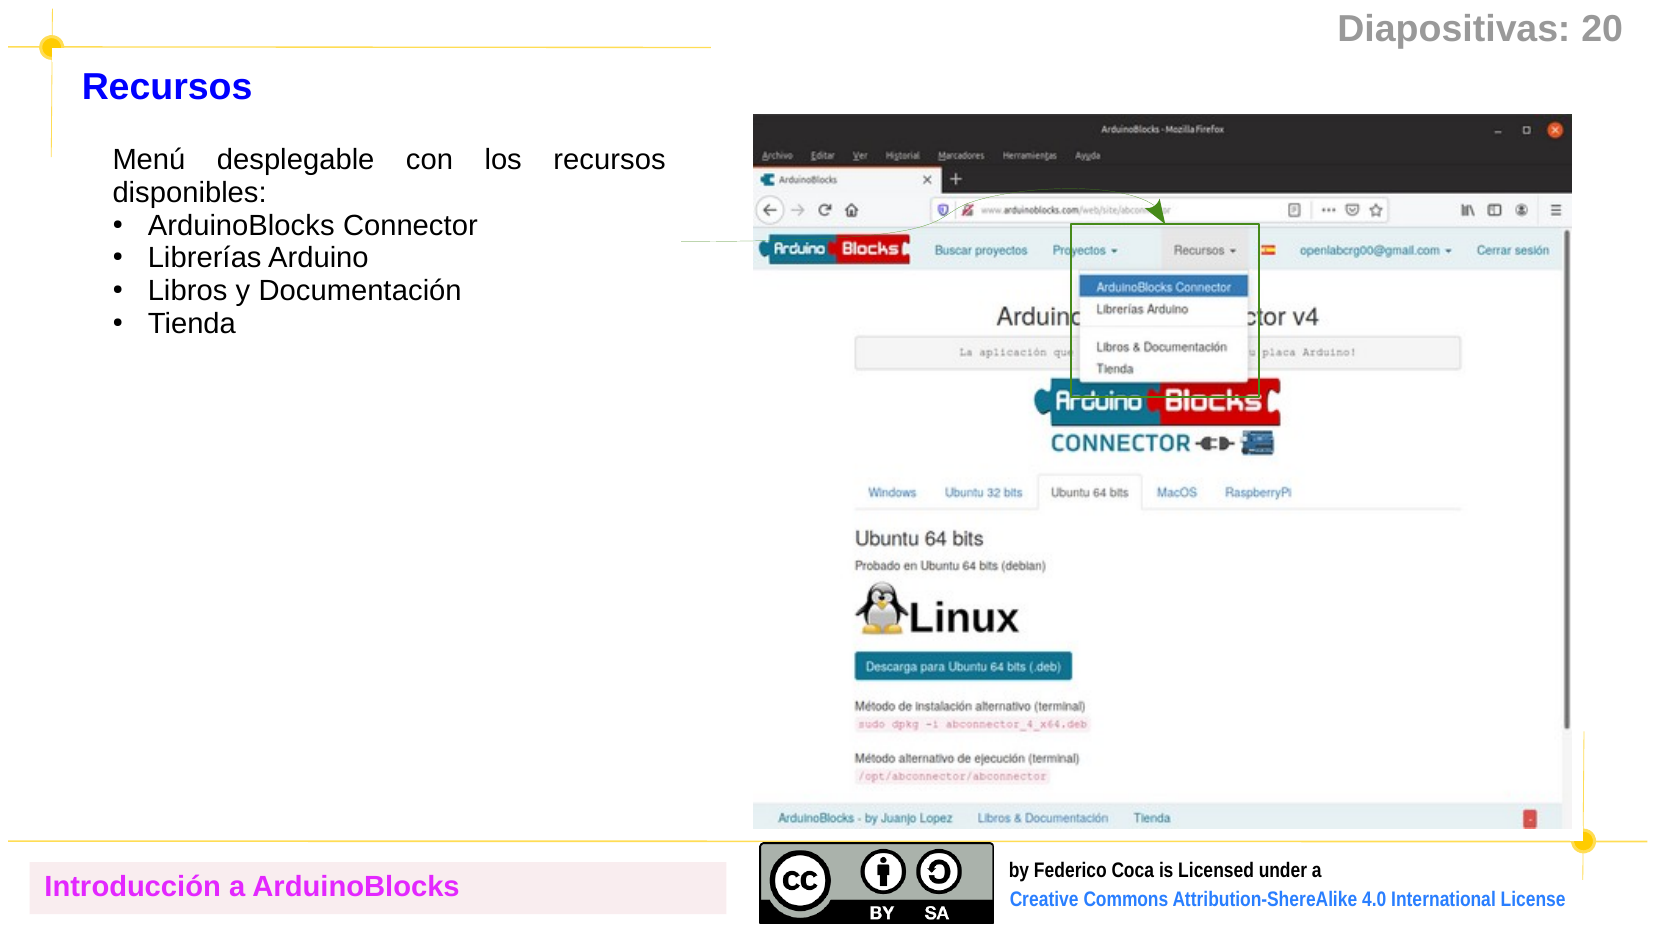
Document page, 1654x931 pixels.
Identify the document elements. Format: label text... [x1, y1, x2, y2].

picture [753, 114, 1572, 829]
text_box Menú desplegable con los recursos disponibles: ArduinoBlocks Connector Librerías Arduino Libros y Documentación Tienda [97, 135, 682, 348]
text_box Introducción a ArduinoBlocks [29, 862, 727, 915]
text_box Recursos [67, 58, 1207, 116]
picture [1072, 225, 1258, 396]
text_box Diapositivas: 20 [1322, 0, 1644, 57]
